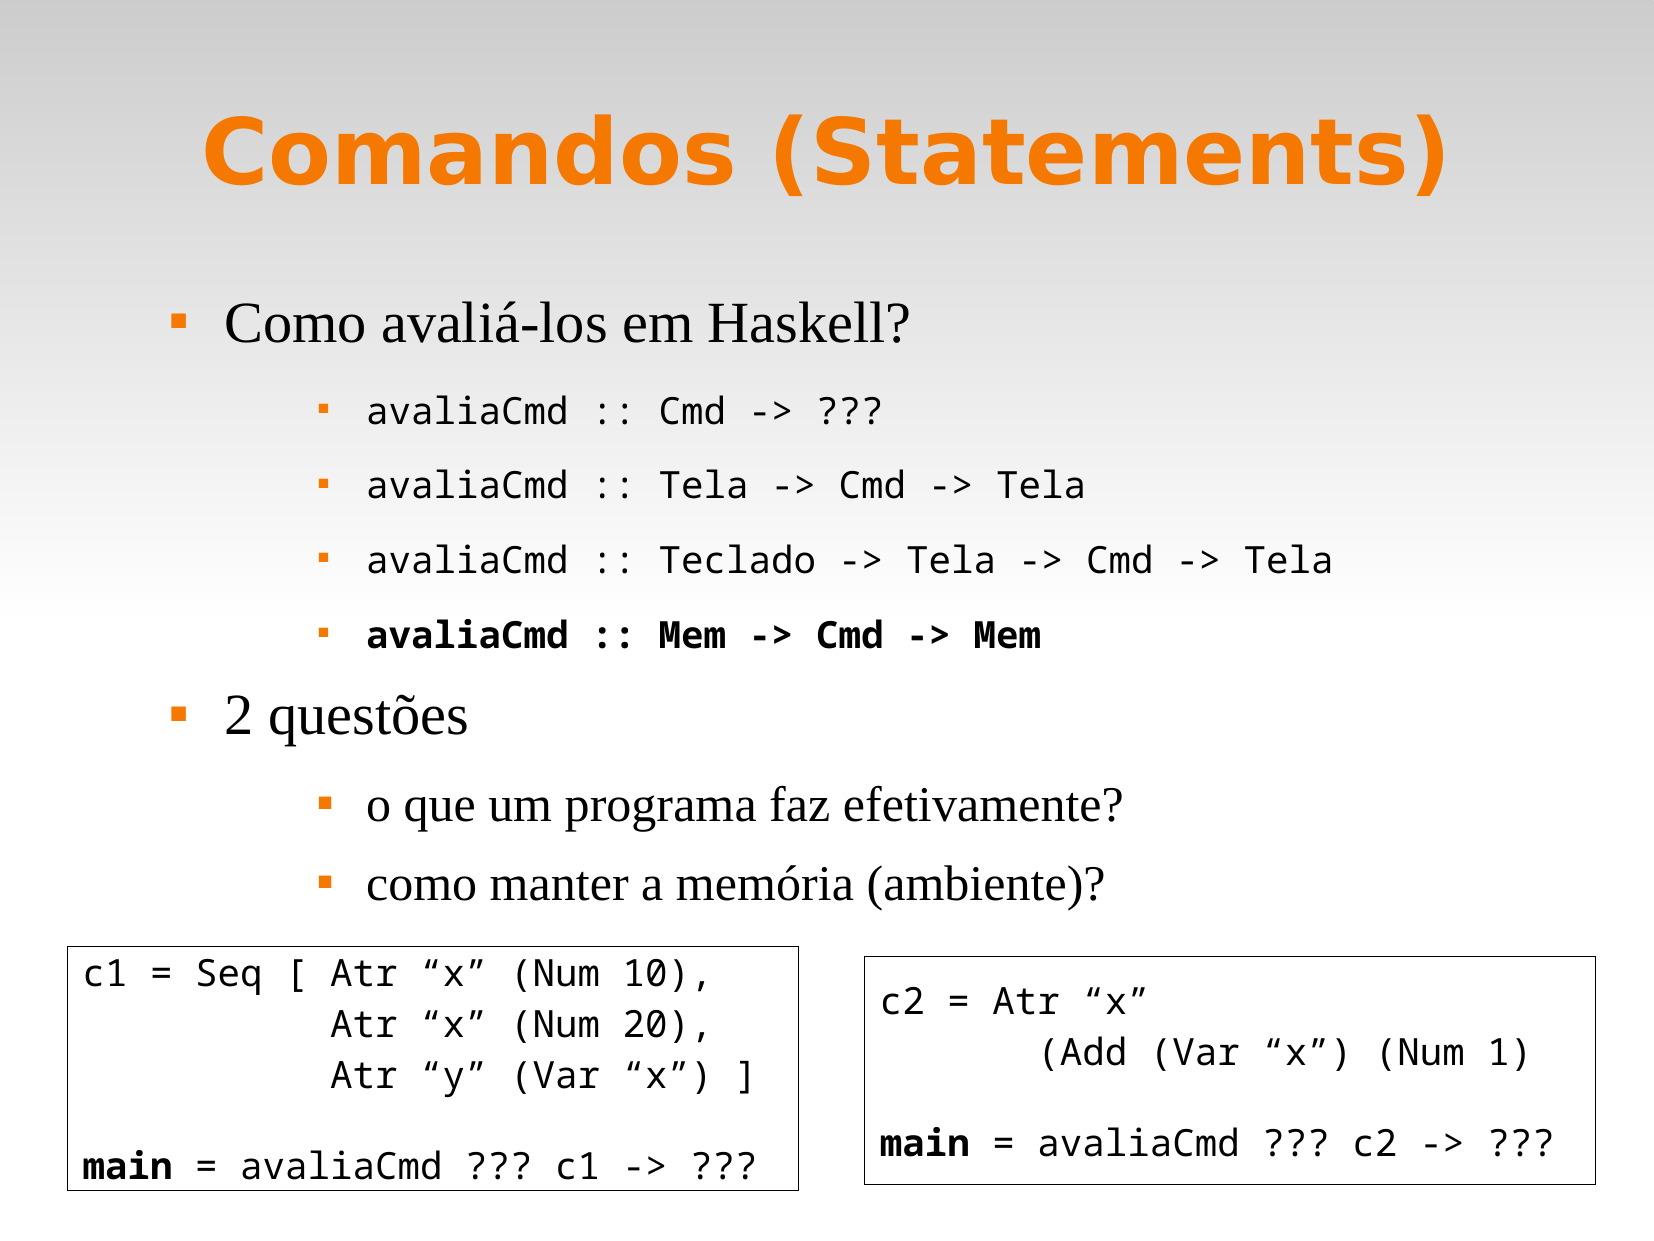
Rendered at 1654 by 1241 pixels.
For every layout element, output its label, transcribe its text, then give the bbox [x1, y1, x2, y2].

text_box c1 = Seq [ Atr “x” (Num 10), Atr “x” (Num 20), Atr “y” (Var “x”) ] main = avaliaCmd ??? c1 -> ??? [67, 953, 799, 1185]
title Comandos (Statements) [82, 49, 1571, 257]
list Como avaliá-los em Haskell? avaliaCmd :: Cmd -> ??? avaliaCmd :: Tela -> Cmd -> Tela avaliaCmd :: Teclado -> Tela -> Cmd -> Tela avaliaCmd :: Mem -> Cmd -> Mem 2 questões o que um programa faz efetivamente? como manter a memória (ambiente)? [82, 290, 1571, 1109]
text_box c2 = Atr “x” (Add (Var “x”) (Num 1) main = avaliaCmd ??? c2 -> ??? [864, 956, 1596, 1185]
